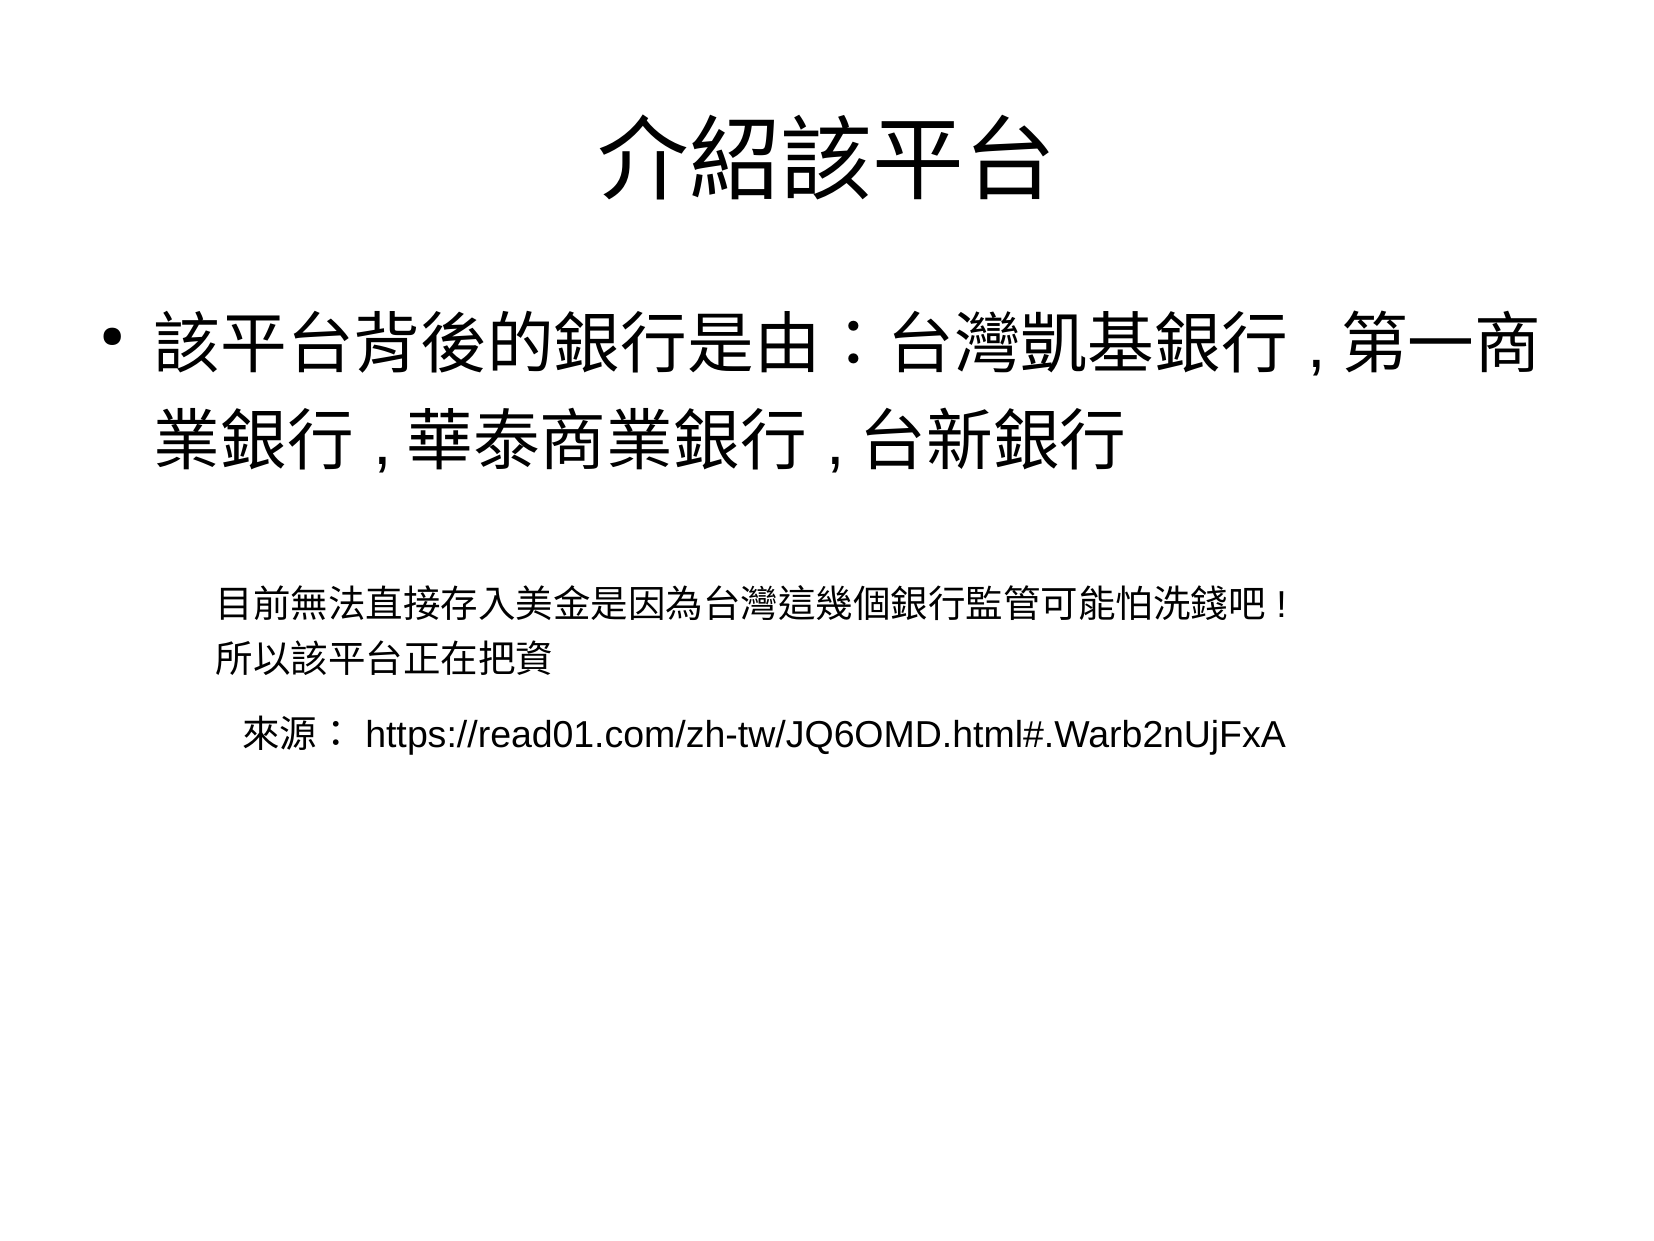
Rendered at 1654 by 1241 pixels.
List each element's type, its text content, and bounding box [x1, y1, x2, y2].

title 介紹該平台 [82, 49, 1571, 257]
list 該平台背後的銀行是由：台灣凱基銀行,第一商業銀行,華泰商業銀行,台新銀行 [82, 290, 1571, 1010]
text_box 目前無法直接存入美金是因為台灣這幾個銀行監管可能怕洗錢吧! 所以該平台正在把資 [200, 566, 1300, 714]
text_box 來源：https://read01.com/zh-tw/JQ6OMD.html#.Warb2nUjFxA [227, 714, 1300, 756]
